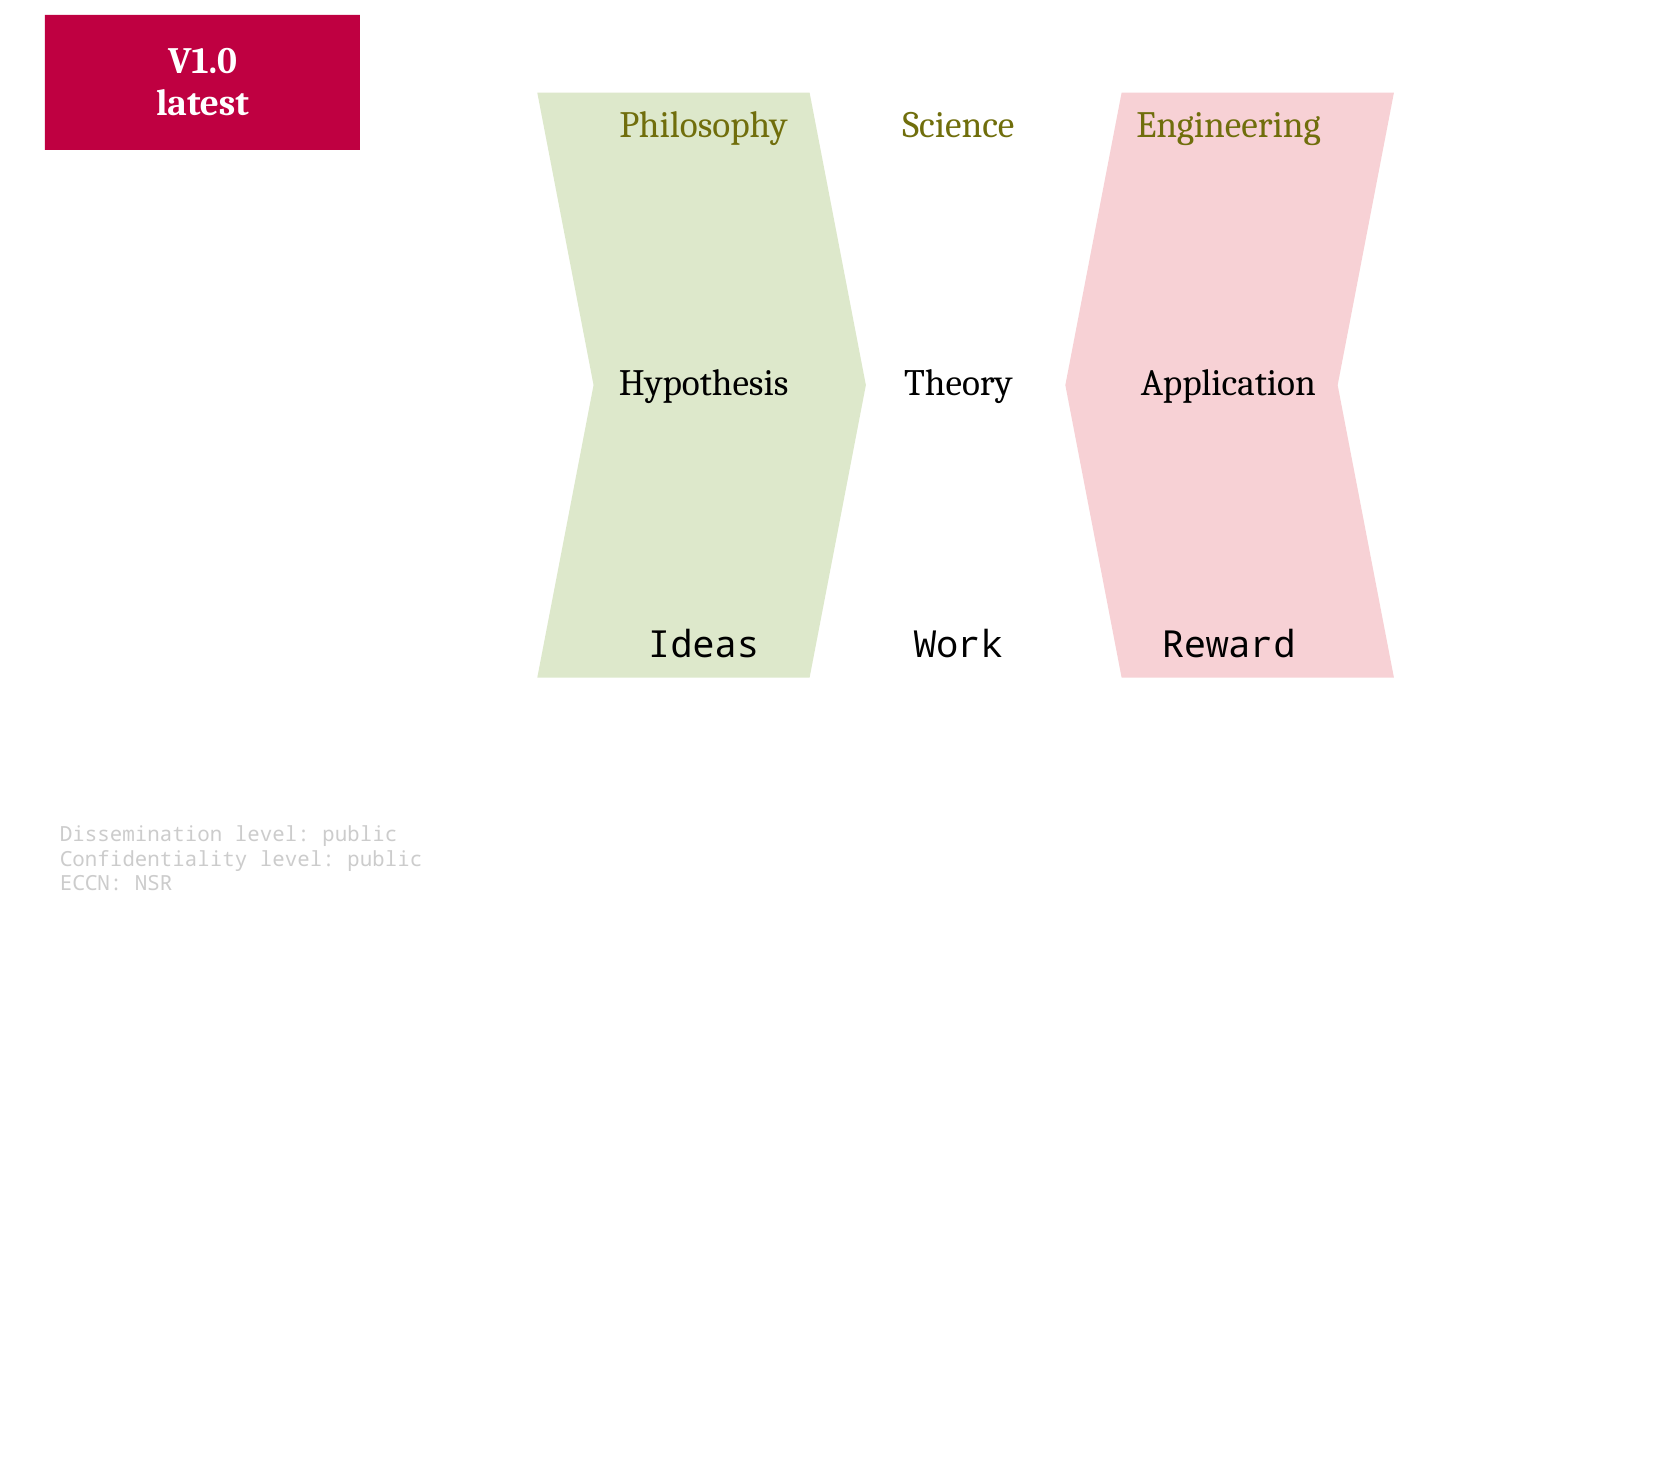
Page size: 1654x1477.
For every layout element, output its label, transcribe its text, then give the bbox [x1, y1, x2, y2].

text_box Hypothesis [598, 332, 809, 435]
text_box Ideas [598, 614, 809, 675]
text_box Work [853, 614, 1064, 675]
text_box [537, 92, 866, 678]
text_box Application [1116, 332, 1342, 435]
text_box V1.0 latest [44, 14, 360, 150]
text_box Reward [1123, 595, 1334, 694]
text_box Engineering [1108, 74, 1349, 177]
text_box [1065, 92, 1394, 678]
text_box Philosophy [598, 74, 809, 177]
text_box Theory [868, 334, 1049, 433]
text_box Dissemination level: public Confidentiality level: public ECCN: NSR [44, 815, 917, 903]
text_box Science [853, 95, 1064, 156]
